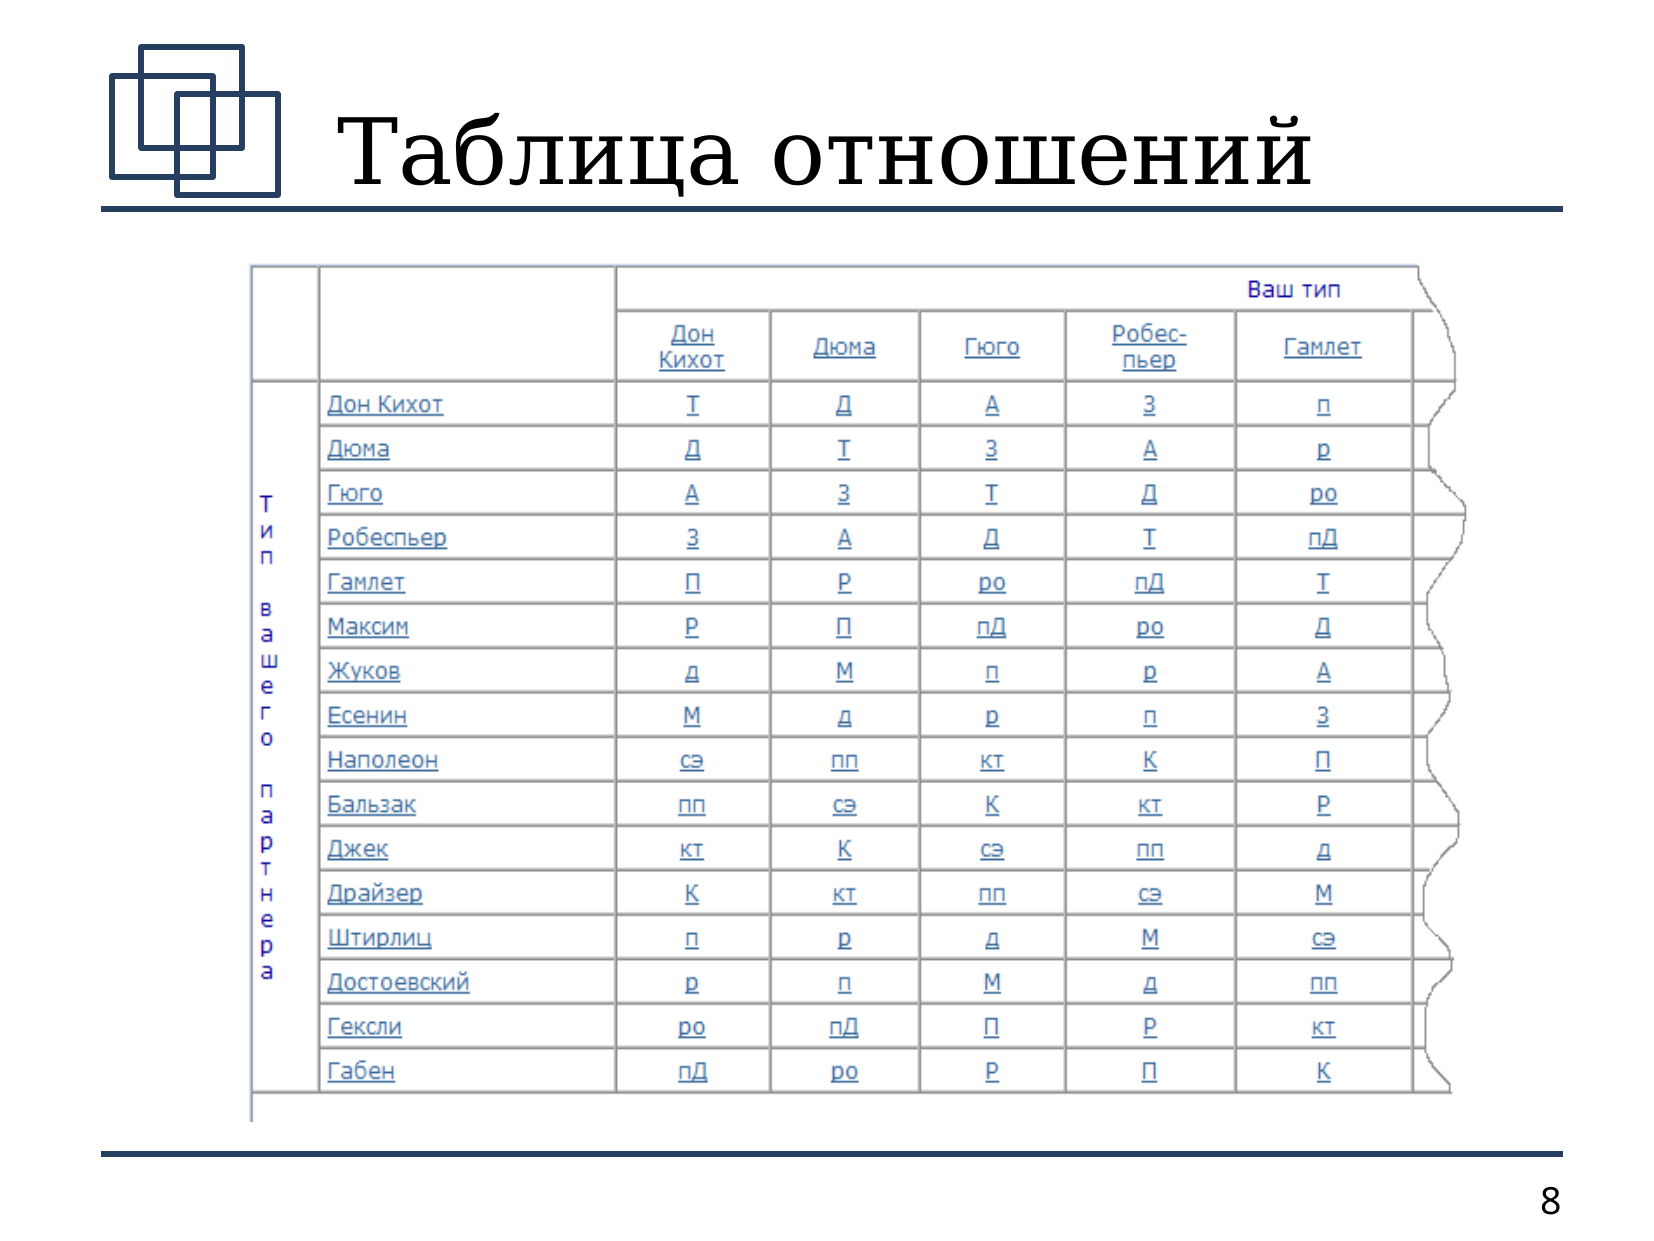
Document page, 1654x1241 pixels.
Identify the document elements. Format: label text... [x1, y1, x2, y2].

title Таблица отношений [82, 49, 1571, 257]
picture [248, 257, 1477, 1123]
